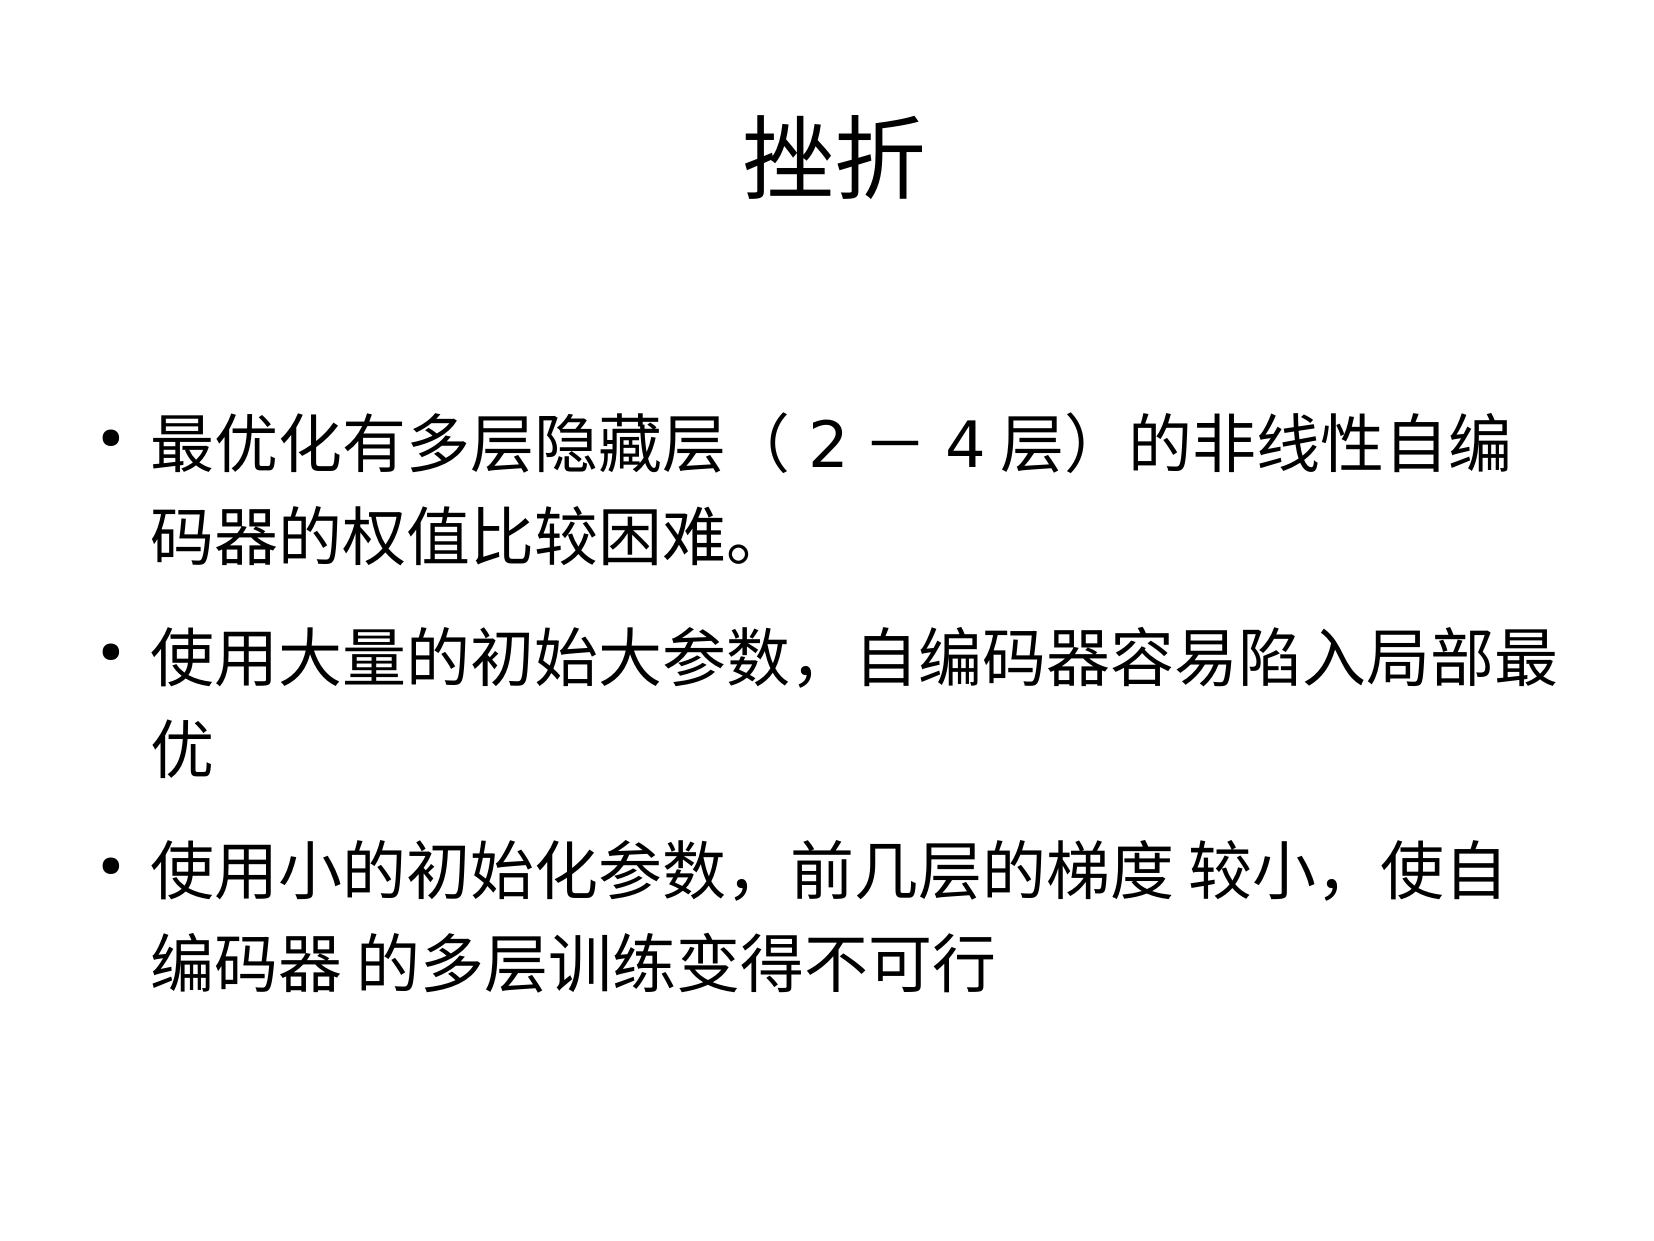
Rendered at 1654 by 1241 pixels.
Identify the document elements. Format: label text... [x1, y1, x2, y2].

title 挫折 [82, 49, 1571, 257]
list 最优化有多层隐藏层（2－4层）的非线性自编码器的权值比较困难。 使用大量的初始大参数，自编码器容易陷入局部最优 使用小的初始化参数，前几层的梯度 较小，使自编码器 的多层训练变得不可行 [82, 290, 1571, 1010]
